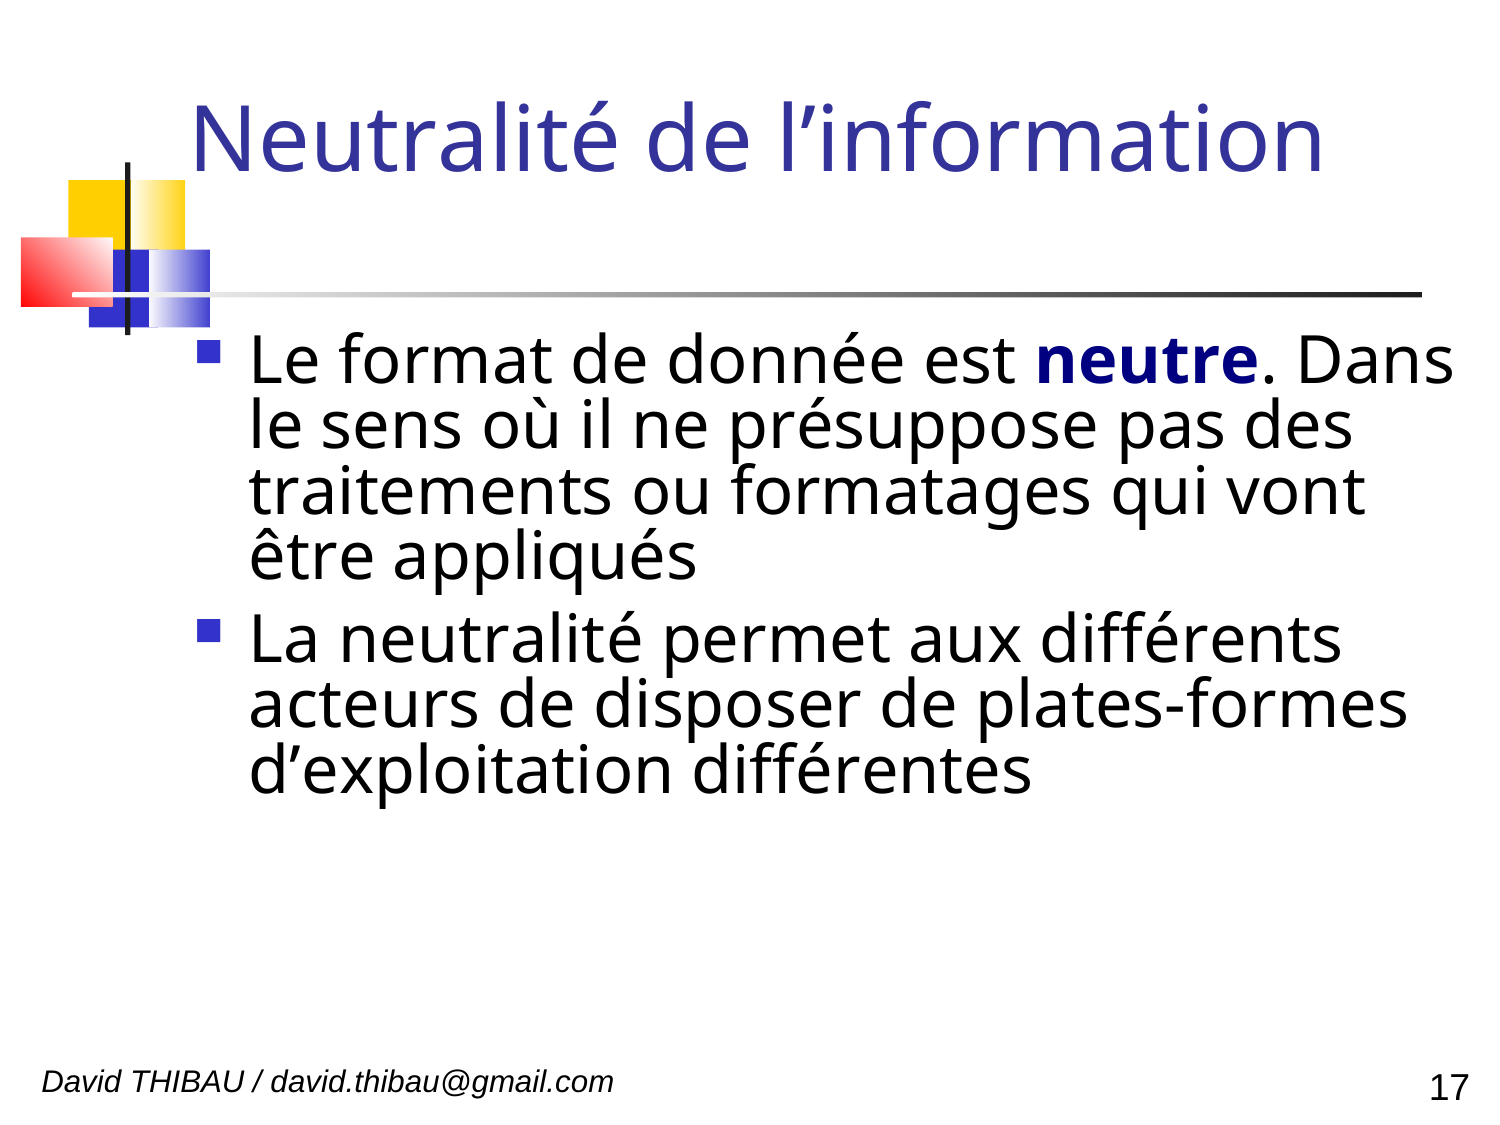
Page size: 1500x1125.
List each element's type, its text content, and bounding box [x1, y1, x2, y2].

list Le format de donnée est neutre. Dans le sens où il ne présuppose pas des traitements ou formatages qui vont être appliqués La neutralité permet aux différents acteurs de disposer de plates-formes d’exploitation différentes [193, 330, 1469, 1047]
title Neutralité de l’information [188, 13, 1467, 275]
